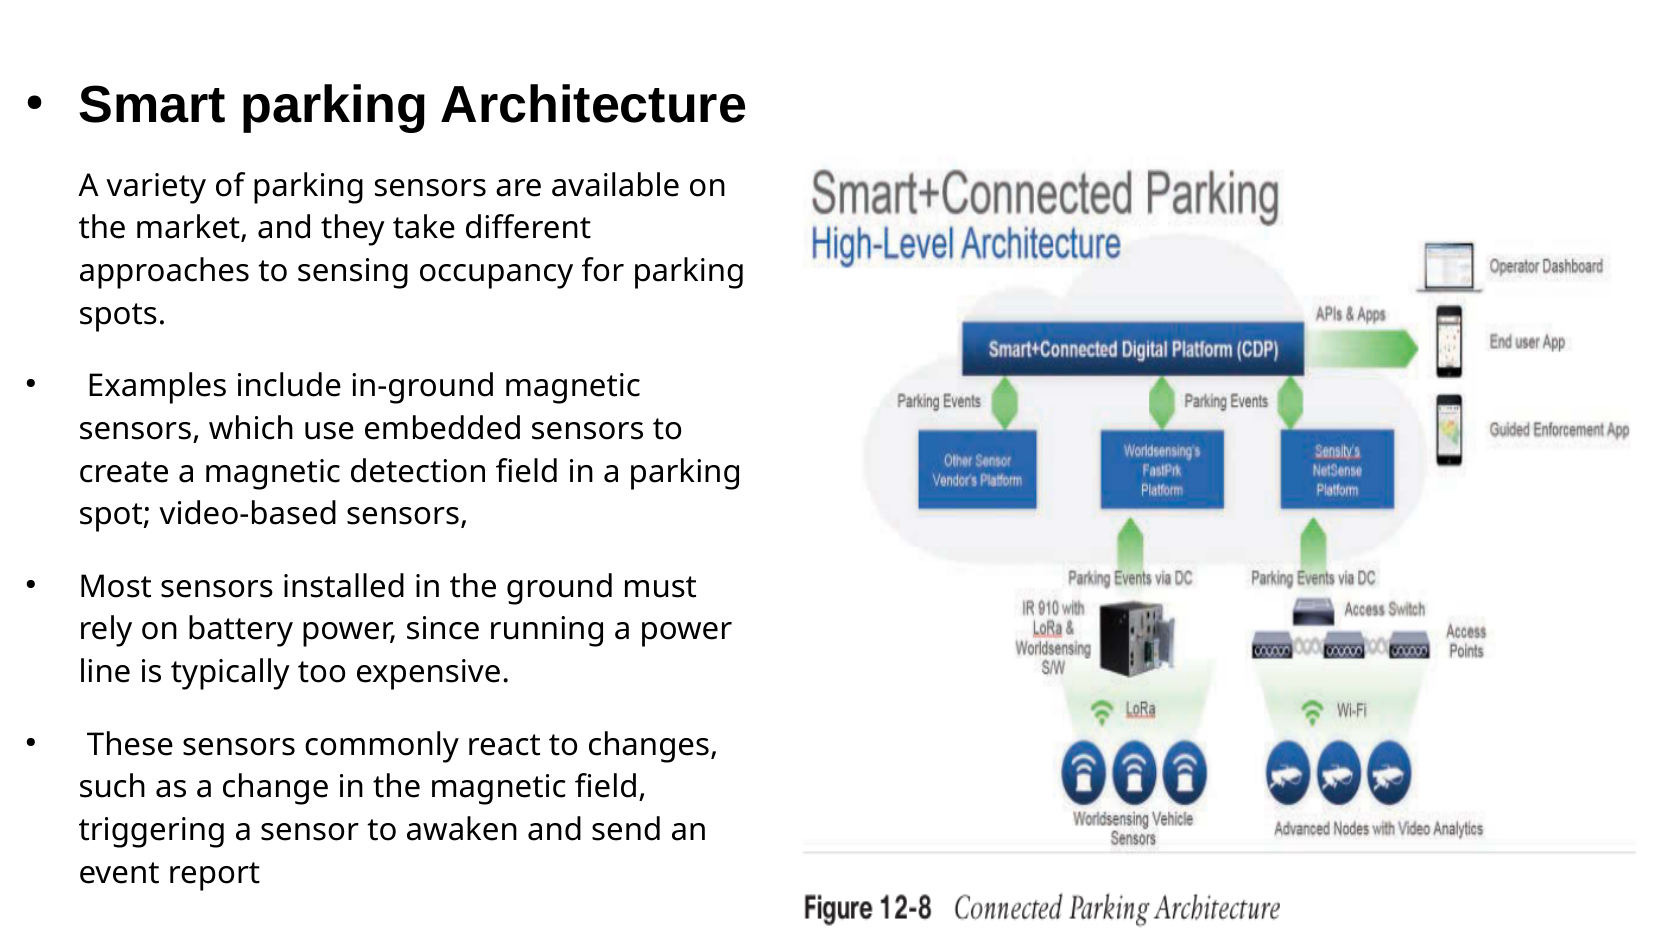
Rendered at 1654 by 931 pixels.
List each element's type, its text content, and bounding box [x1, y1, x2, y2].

picture [787, 149, 1654, 931]
list Smart parking Architecture A variety of parking sensors are available on the market, and they take different approaches to sensing occupancy for parking spots. Examples include in-ground magnetic sensors, which use embedded sensors to create a magnetic detection field in a parking spot; video-based sensors, Most sensors installed in the ground must rely on battery power, since running a power line is typically too expensive. These sensors commonly react to changes, such as a change in the magnetic field, triggering a sensor to awaken and send an event report [7, 75, 751, 931]
